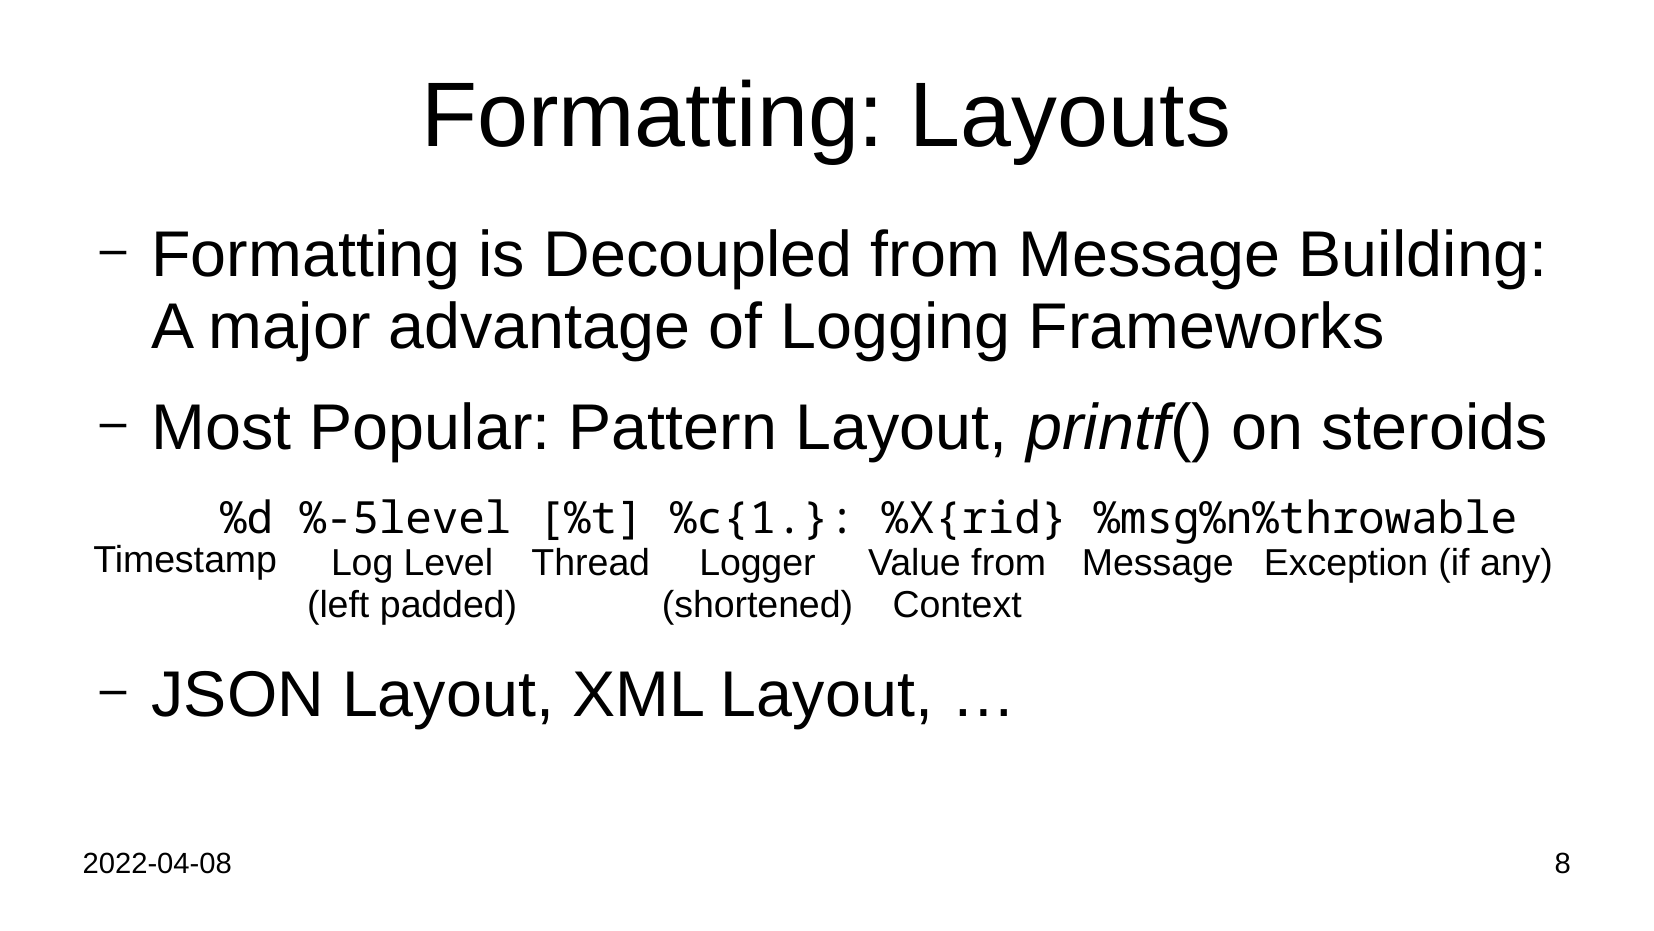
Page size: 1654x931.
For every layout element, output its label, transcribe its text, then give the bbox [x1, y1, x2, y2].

text_box Logger (shortened) [644, 531, 850, 637]
text_box Thread [513, 531, 644, 595]
text_box Message [1064, 531, 1246, 595]
text_box Value from Context [850, 531, 1065, 637]
list Formatting is Decoupled from Message Building: A major advantage of Logging Frameworks Most Popular: Pattern Layout, printf() on steroids %d %-5level [%t] %c{1.}: %X{rid} %msg%n%throwable JSON Layout, XML Layout, … [82, 217, 1571, 531]
title Formatting: Layouts [82, 37, 1571, 193]
text_box Timestamp [75, 527, 296, 591]
text_box Log Level (left padded) [289, 531, 535, 637]
text_box Exception (if any) [1246, 531, 1571, 595]
list Formatting is Decoupled from Message Building: A major advantage of Logging Frameworks Most Popular: Pattern Layout, printf() on steroids %d %-5level [%t] %c{1.}: %X{rid} %msg%n%throwable JSON Layout, XML Layout, … [82, 591, 1571, 758]
